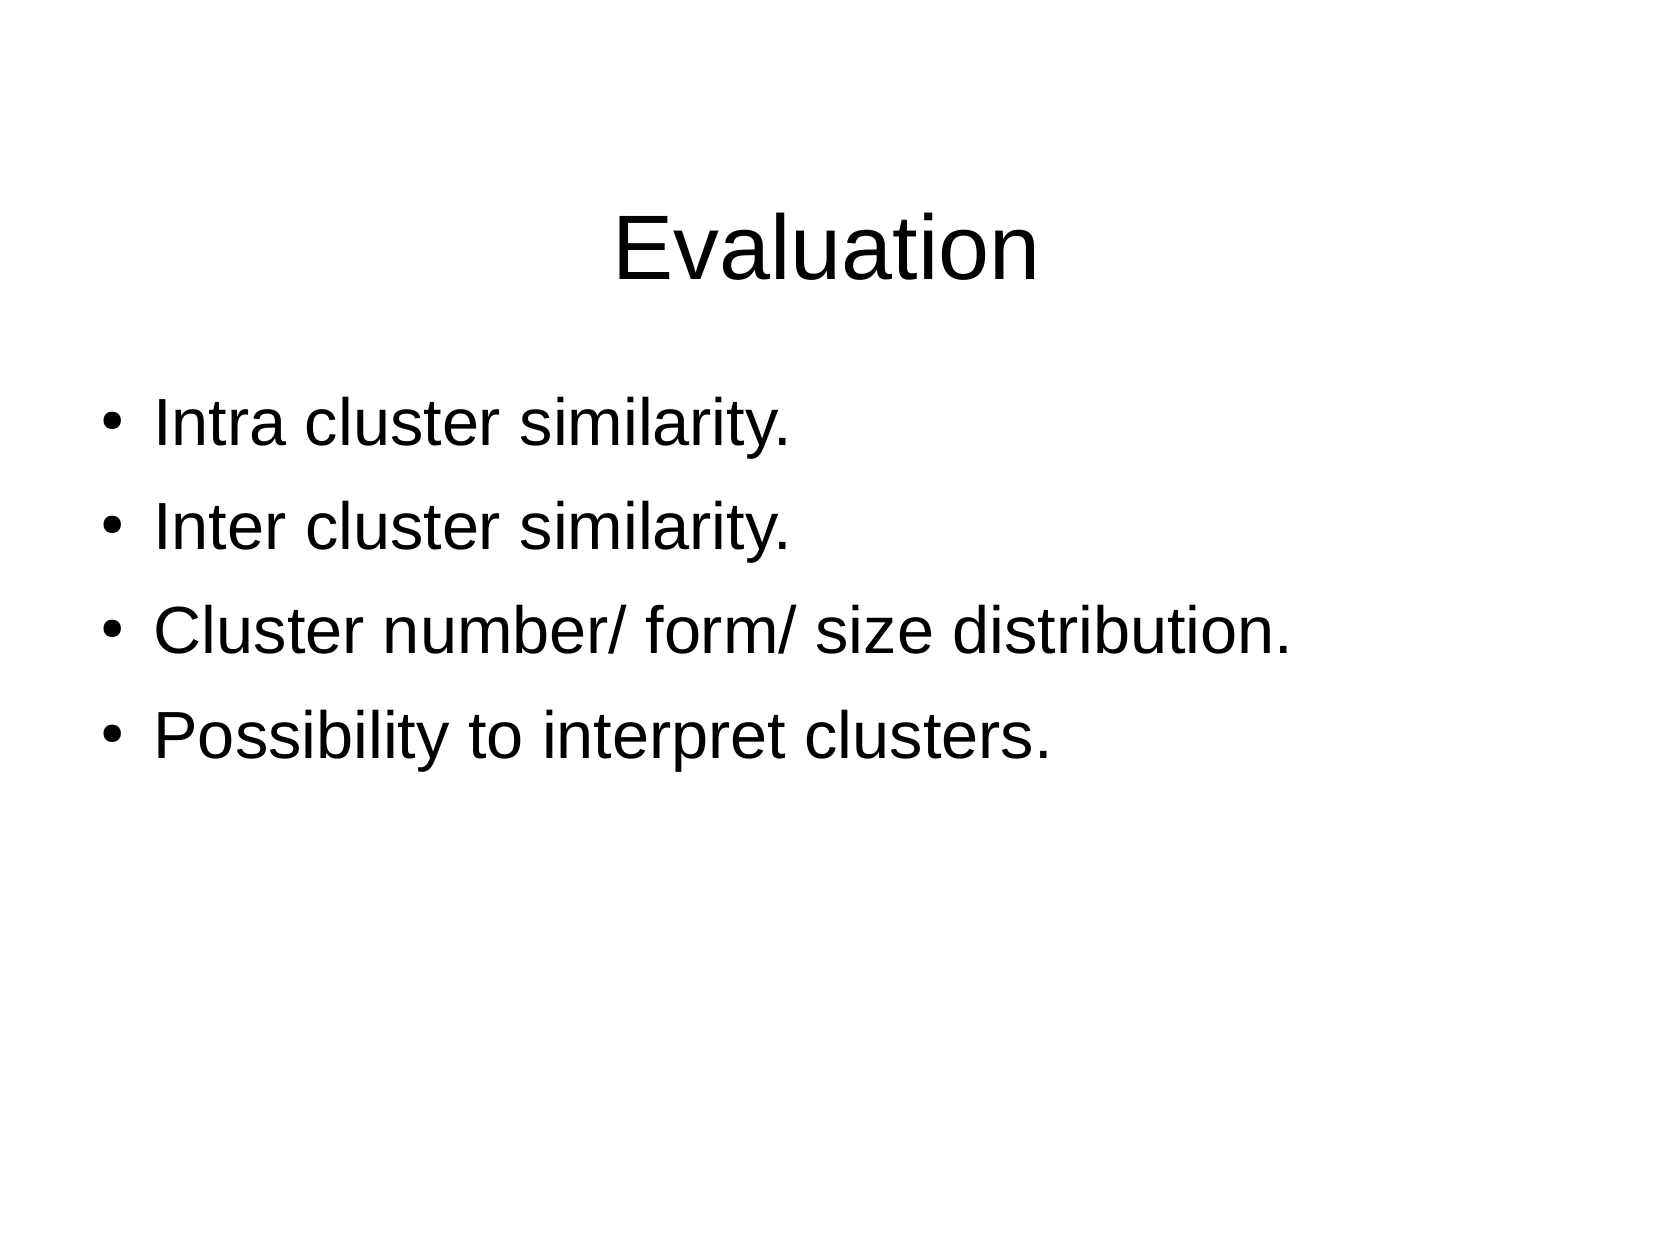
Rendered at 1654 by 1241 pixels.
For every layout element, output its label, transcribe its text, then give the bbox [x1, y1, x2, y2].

list Intra cluster similarity. Inter cluster similarity. Cluster number/ form/ size distribution. Possibility to interpret clusters. [82, 384, 1571, 1204]
title Evaluation [82, 151, 1571, 344]
